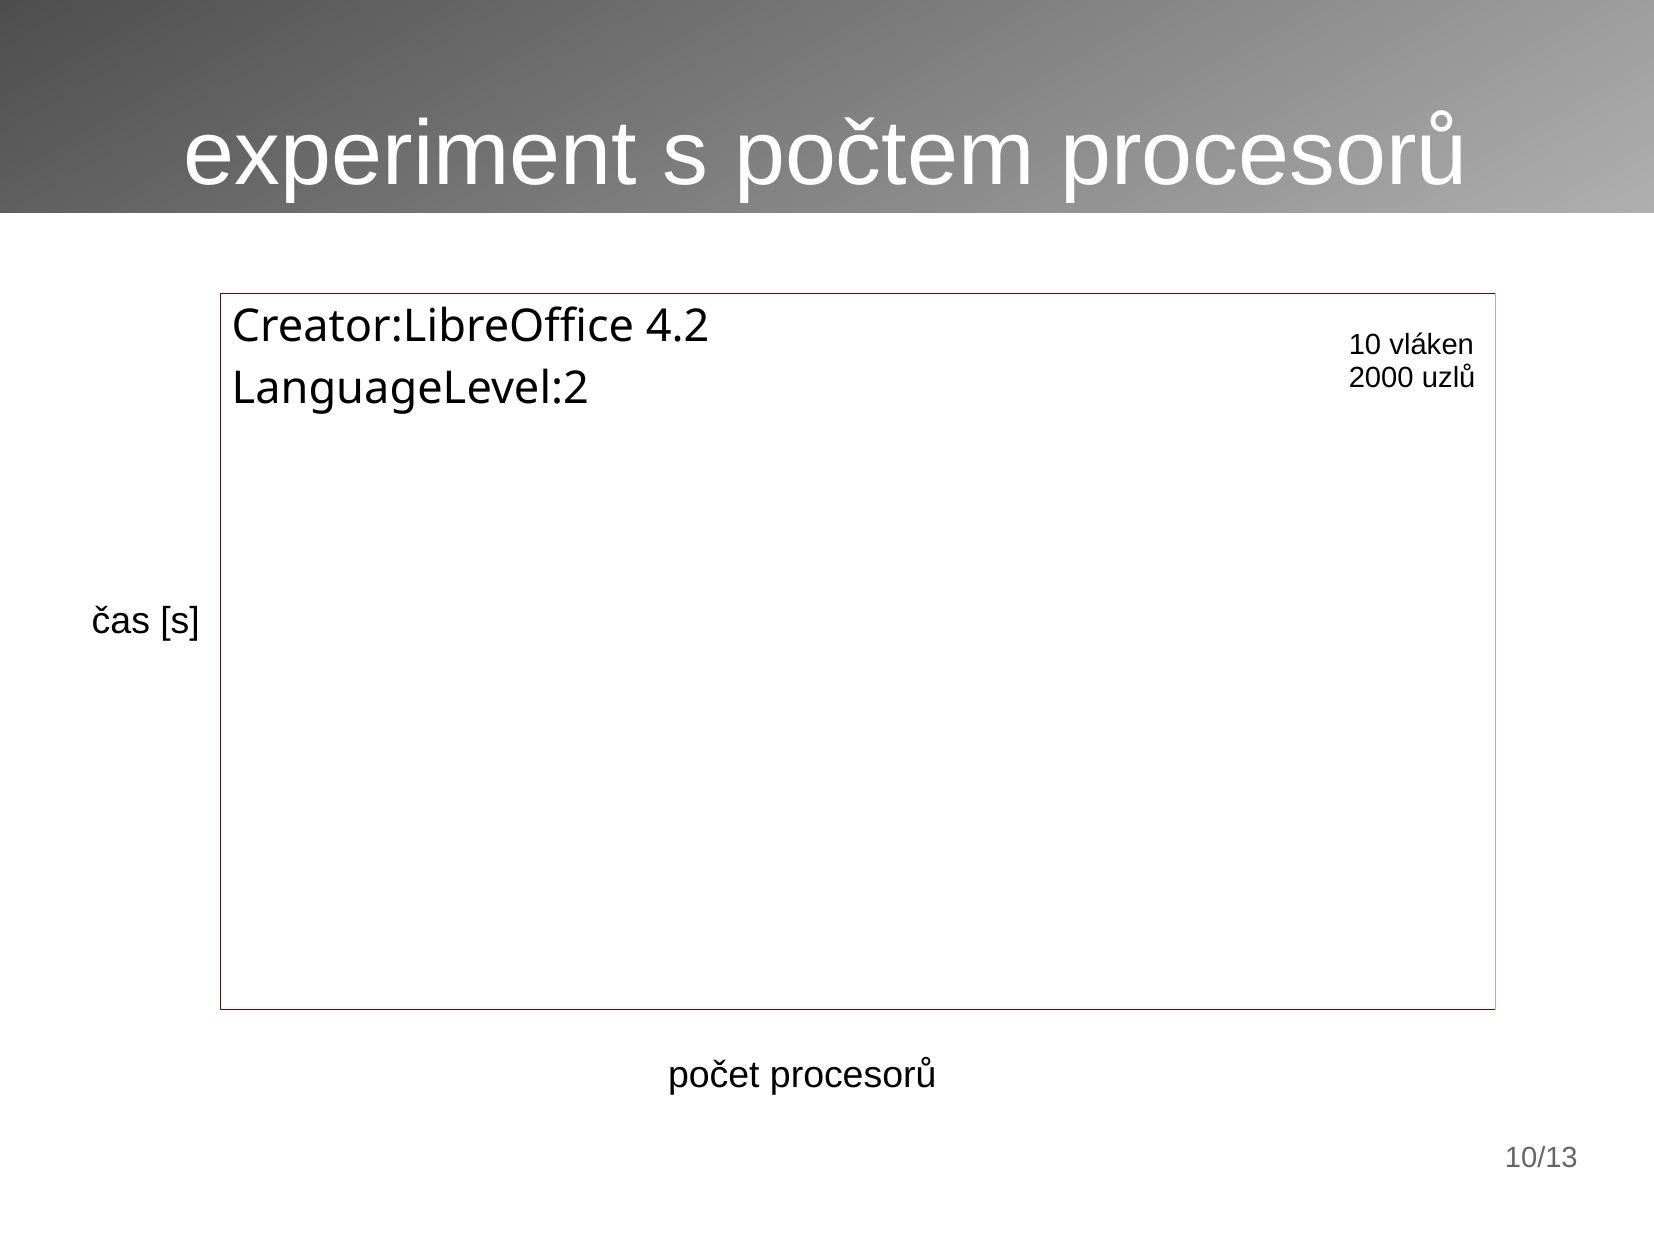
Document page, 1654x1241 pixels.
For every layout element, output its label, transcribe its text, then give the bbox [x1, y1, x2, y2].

text_box 10 vláken 2000 uzlů [1333, 321, 1491, 435]
picture [217, 290, 1496, 1010]
text_box [0, 0, 1654, 213]
text_box <číslo>/13 [1346, 1133, 1654, 1182]
title experiment s počtem procesorů [82, 49, 1571, 257]
text_box počet procesorů [653, 1046, 952, 1104]
text_box čas [s] [76, 591, 215, 649]
